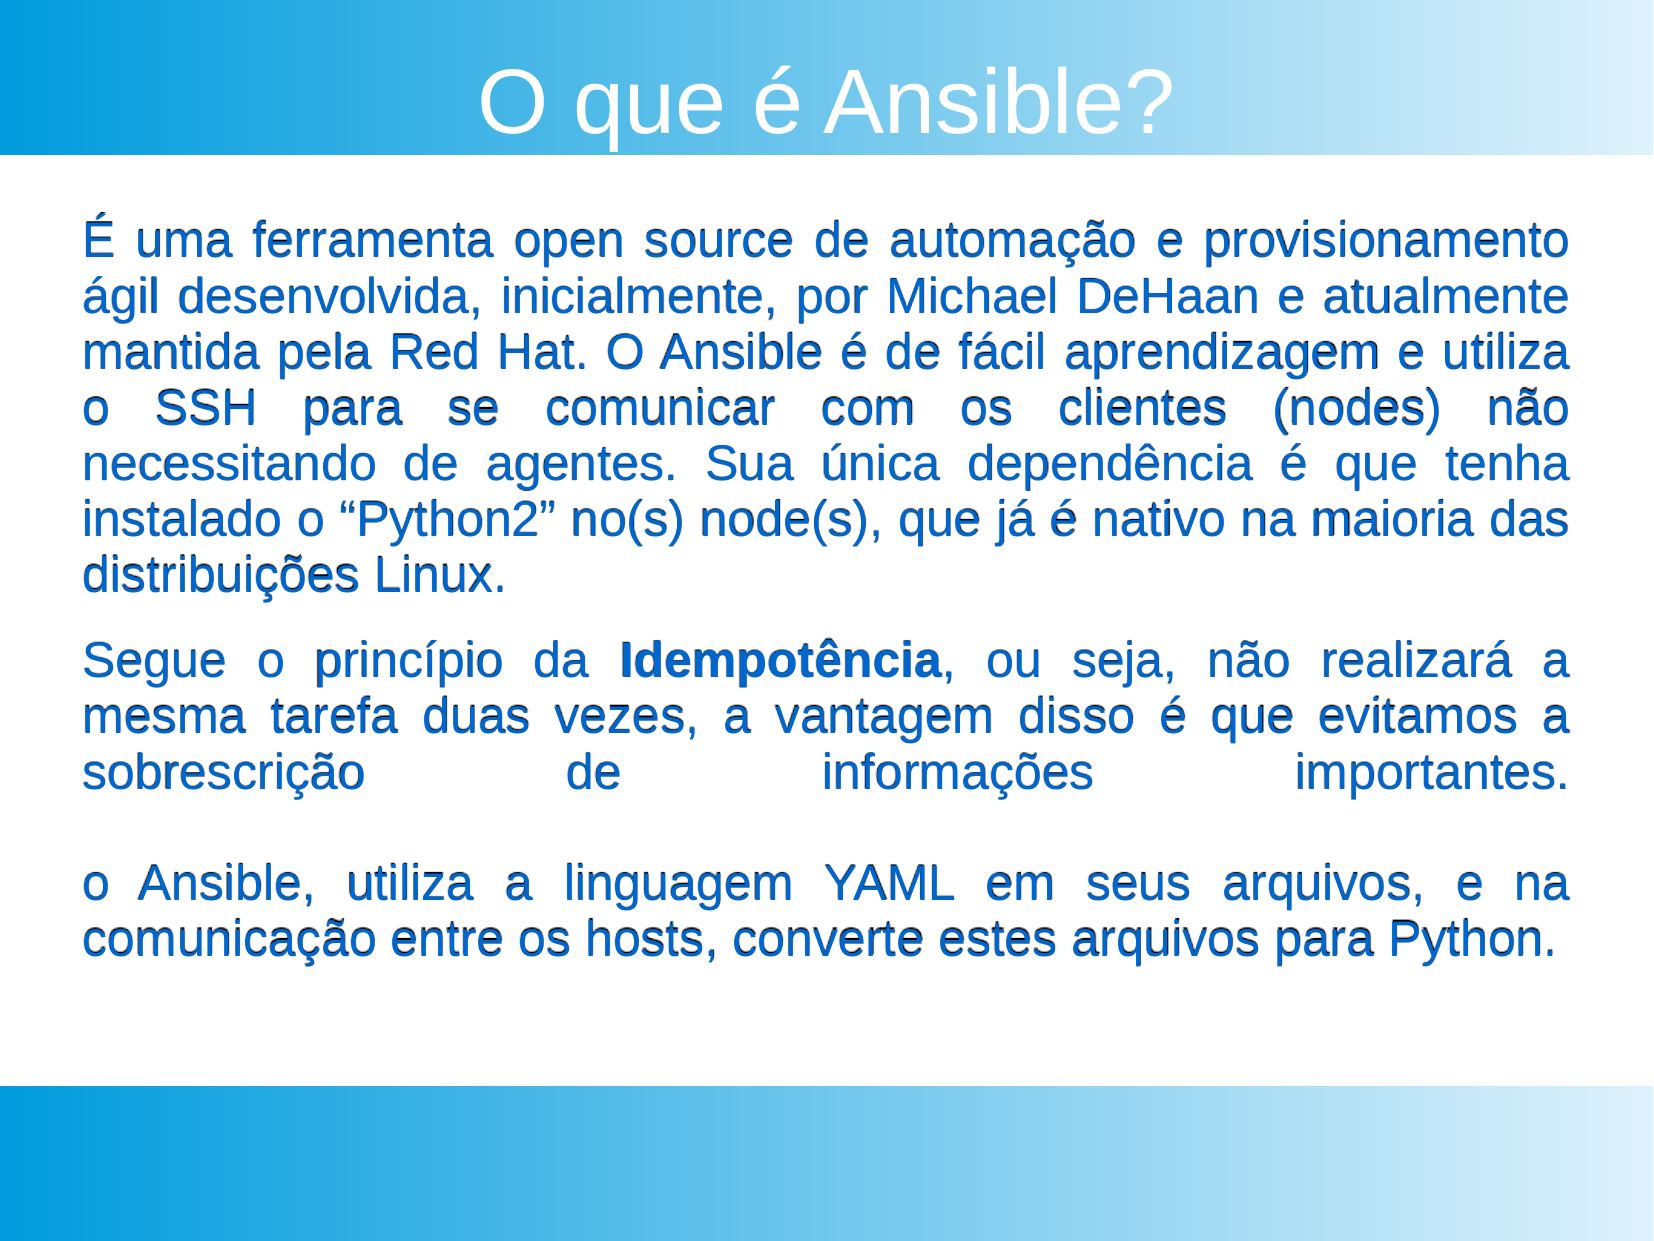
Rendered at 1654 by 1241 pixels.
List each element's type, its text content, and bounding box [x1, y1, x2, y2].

title O que é Ansible? [82, 49, 1571, 155]
list É uma ferramenta open source de automação e provisionamento ágil desenvolvida, inicialmente, por Michael DeHaan e atualmente mantida pela Red Hat. O Ansible é de fácil aprendizagem e utiliza o SSH para se comunicar com os clientes (nodes) não necessitando de agentes. Sua única dependência é que tenha instalado o “Python2” no(s) node(s), que já é nativo na maioria das distribuições Linux. Segue o princípio da Idempotência, ou seja, não realizará a mesma tarefa duas vezes, a vantagem disso é que evitamos a sobrescrição de informações importantes. o Ansible, utiliza a linguagem YAML em seus arquivos, e na comunicação entre os hosts, converte estes arquivos para Python. [82, 212, 1571, 1004]
